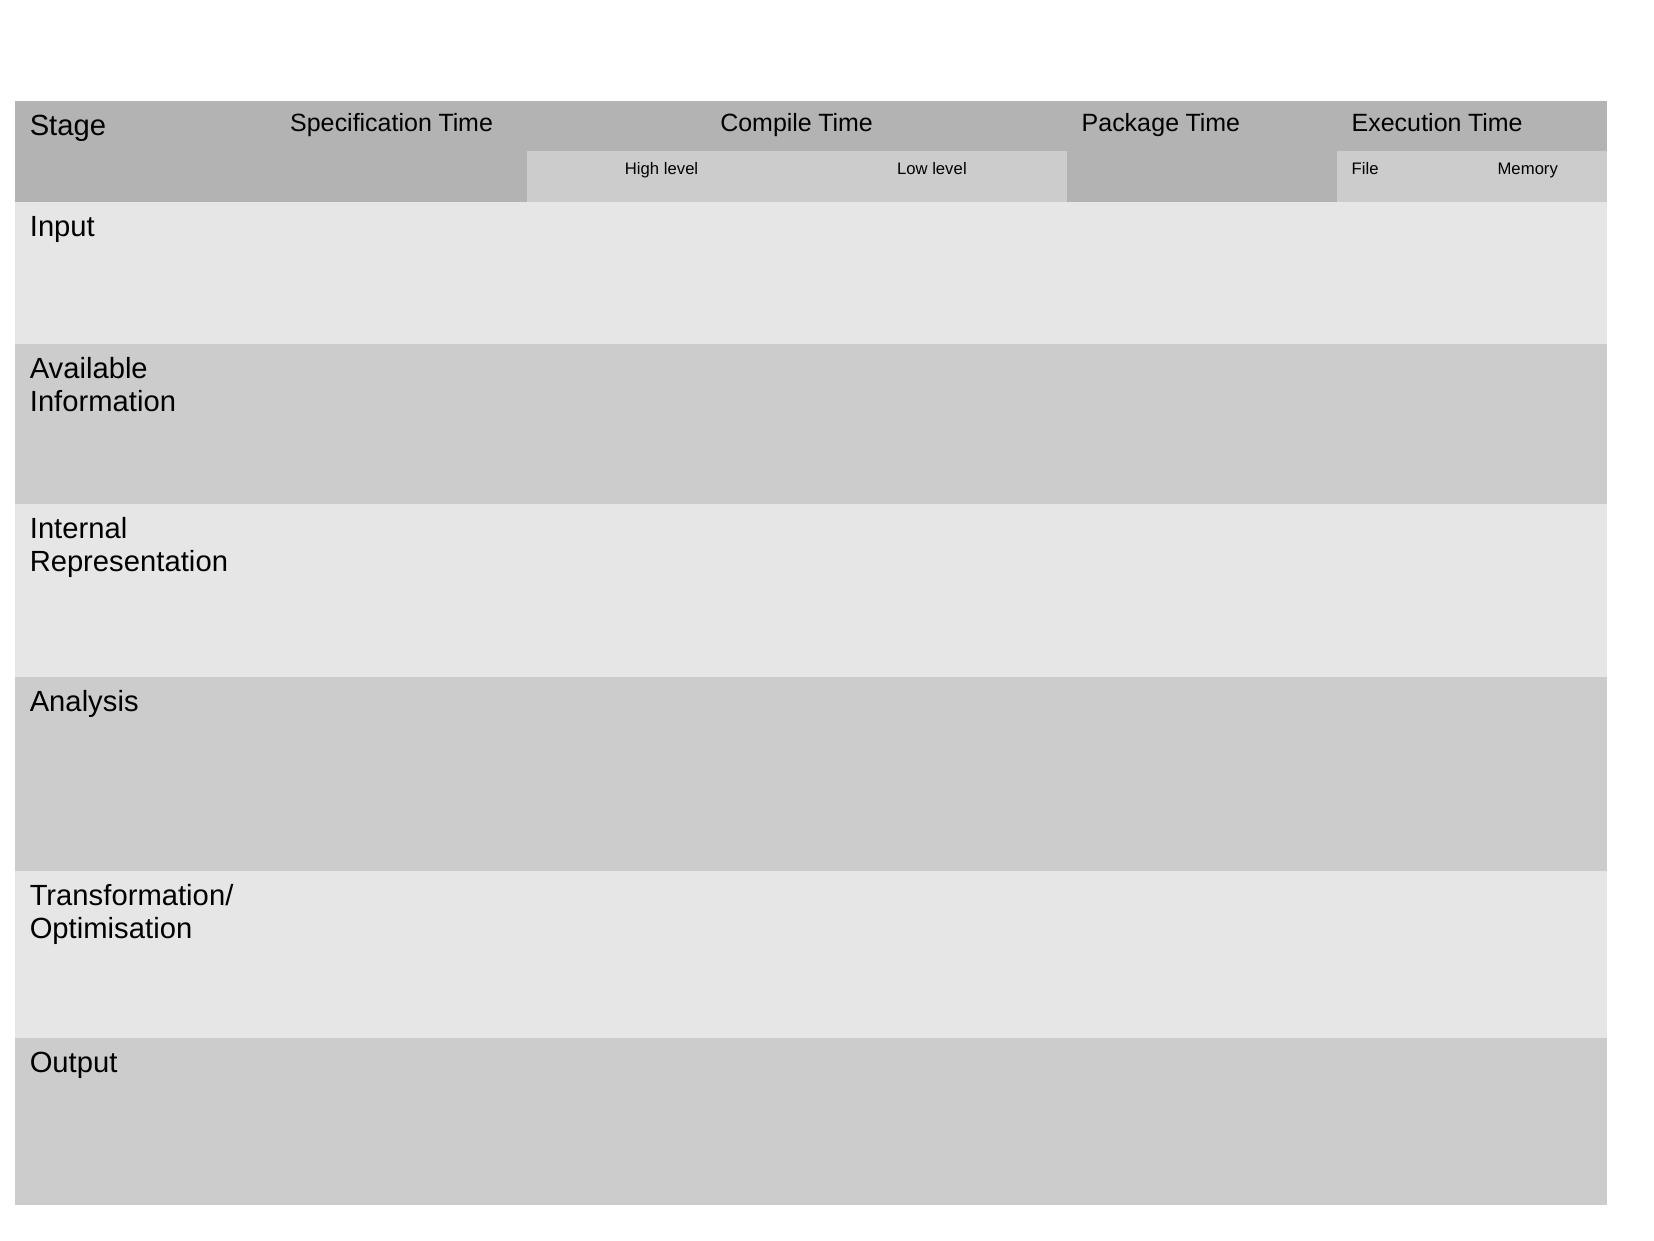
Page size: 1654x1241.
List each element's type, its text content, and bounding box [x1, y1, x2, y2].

table_header Compile Time [527, 101, 1067, 151]
table_cell [527, 677, 797, 871]
table_cell [527, 1038, 797, 1205]
table_cell Low level [797, 151, 1067, 202]
table_header Stage [15, 101, 257, 202]
table_header Package Time [1067, 101, 1337, 202]
table_cell Internal Representation [15, 504, 257, 677]
table_header Specification Time [257, 101, 527, 202]
table_cell [797, 871, 1067, 1038]
table_cell Memory [1483, 151, 1607, 202]
table_cell Transformation/ Optimisation [15, 871, 257, 1038]
table_cell [1067, 871, 1337, 1038]
table_cell High level [527, 151, 797, 202]
table_cell [797, 202, 1067, 344]
table_cell [1067, 677, 1337, 871]
table_cell [1483, 344, 1607, 504]
table_cell [1483, 202, 1607, 344]
table_cell [257, 504, 527, 677]
table_cell [257, 871, 527, 1038]
table_cell [1337, 871, 1483, 1038]
table_cell [1067, 504, 1337, 677]
table_cell [1067, 202, 1337, 344]
table_cell [527, 202, 797, 344]
table_cell [1483, 1038, 1607, 1205]
table_cell [1483, 871, 1607, 1038]
table_cell [797, 1038, 1067, 1205]
table_cell Available Information [15, 344, 257, 504]
table_cell [1483, 504, 1607, 677]
table_cell Input [15, 202, 257, 344]
table_cell [1337, 344, 1483, 504]
table_cell [257, 344, 527, 504]
table_cell [1337, 1038, 1483, 1205]
table_cell [1337, 504, 1483, 677]
table_cell [527, 344, 797, 504]
table_cell [797, 344, 1067, 504]
table_cell [797, 677, 1067, 871]
table_cell [1483, 677, 1607, 871]
table_cell [1067, 1038, 1337, 1205]
table_cell Analysis [15, 677, 257, 871]
table_header Execution Time [1337, 101, 1607, 151]
table_cell [1337, 202, 1483, 344]
table_cell [257, 1038, 527, 1205]
table_cell [527, 504, 797, 677]
table_cell [257, 677, 527, 871]
table_cell [1067, 344, 1337, 504]
table_cell [527, 871, 797, 1038]
table_cell [257, 202, 527, 344]
table_cell [1337, 677, 1483, 871]
table_cell [797, 504, 1067, 677]
table_cell File [1337, 151, 1483, 202]
table_cell Output [15, 1038, 257, 1205]
